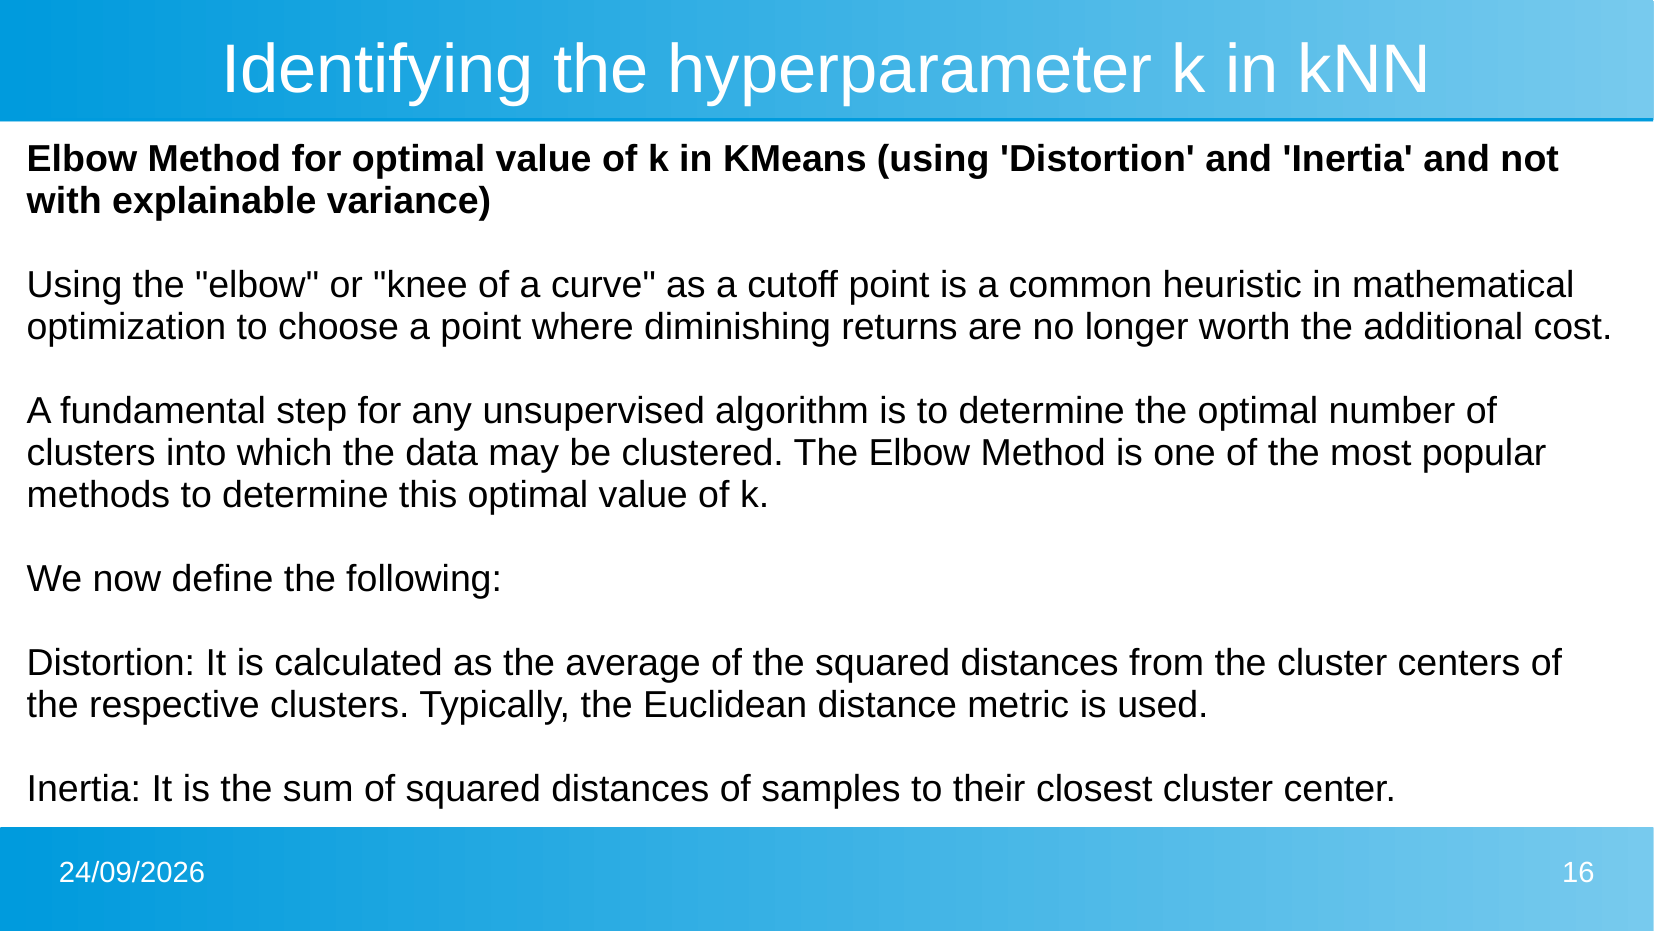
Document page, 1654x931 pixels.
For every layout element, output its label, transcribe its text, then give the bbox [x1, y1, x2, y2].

title Identifying the hyperparameter k in kNN [59, 29, 1595, 108]
text_box Elbow Method for optimal value of k in KMeans (using 'Distortion' and 'Inertia' and not with explainable variance) Using the "elbow" or "knee of a curve" as a cutoff point is a common heuristic in mathematical optimization to choose a point where diminishing returns are no longer worth the additional cost. A fundamental step for any unsupervised algorithm is to determine the optimal number of clusters into which the data may be clustered. The Elbow Method is one of the most popular methods to determine this optimal value of k. We now define the following: Distortion: It is calculated as the average of the squared distances from the cluster centers of the respective clusters. Typically, the Euclidean distance metric is used. Inertia: It is the sum of squared distances of samples to their closest cluster center. [11, 129, 1636, 901]
